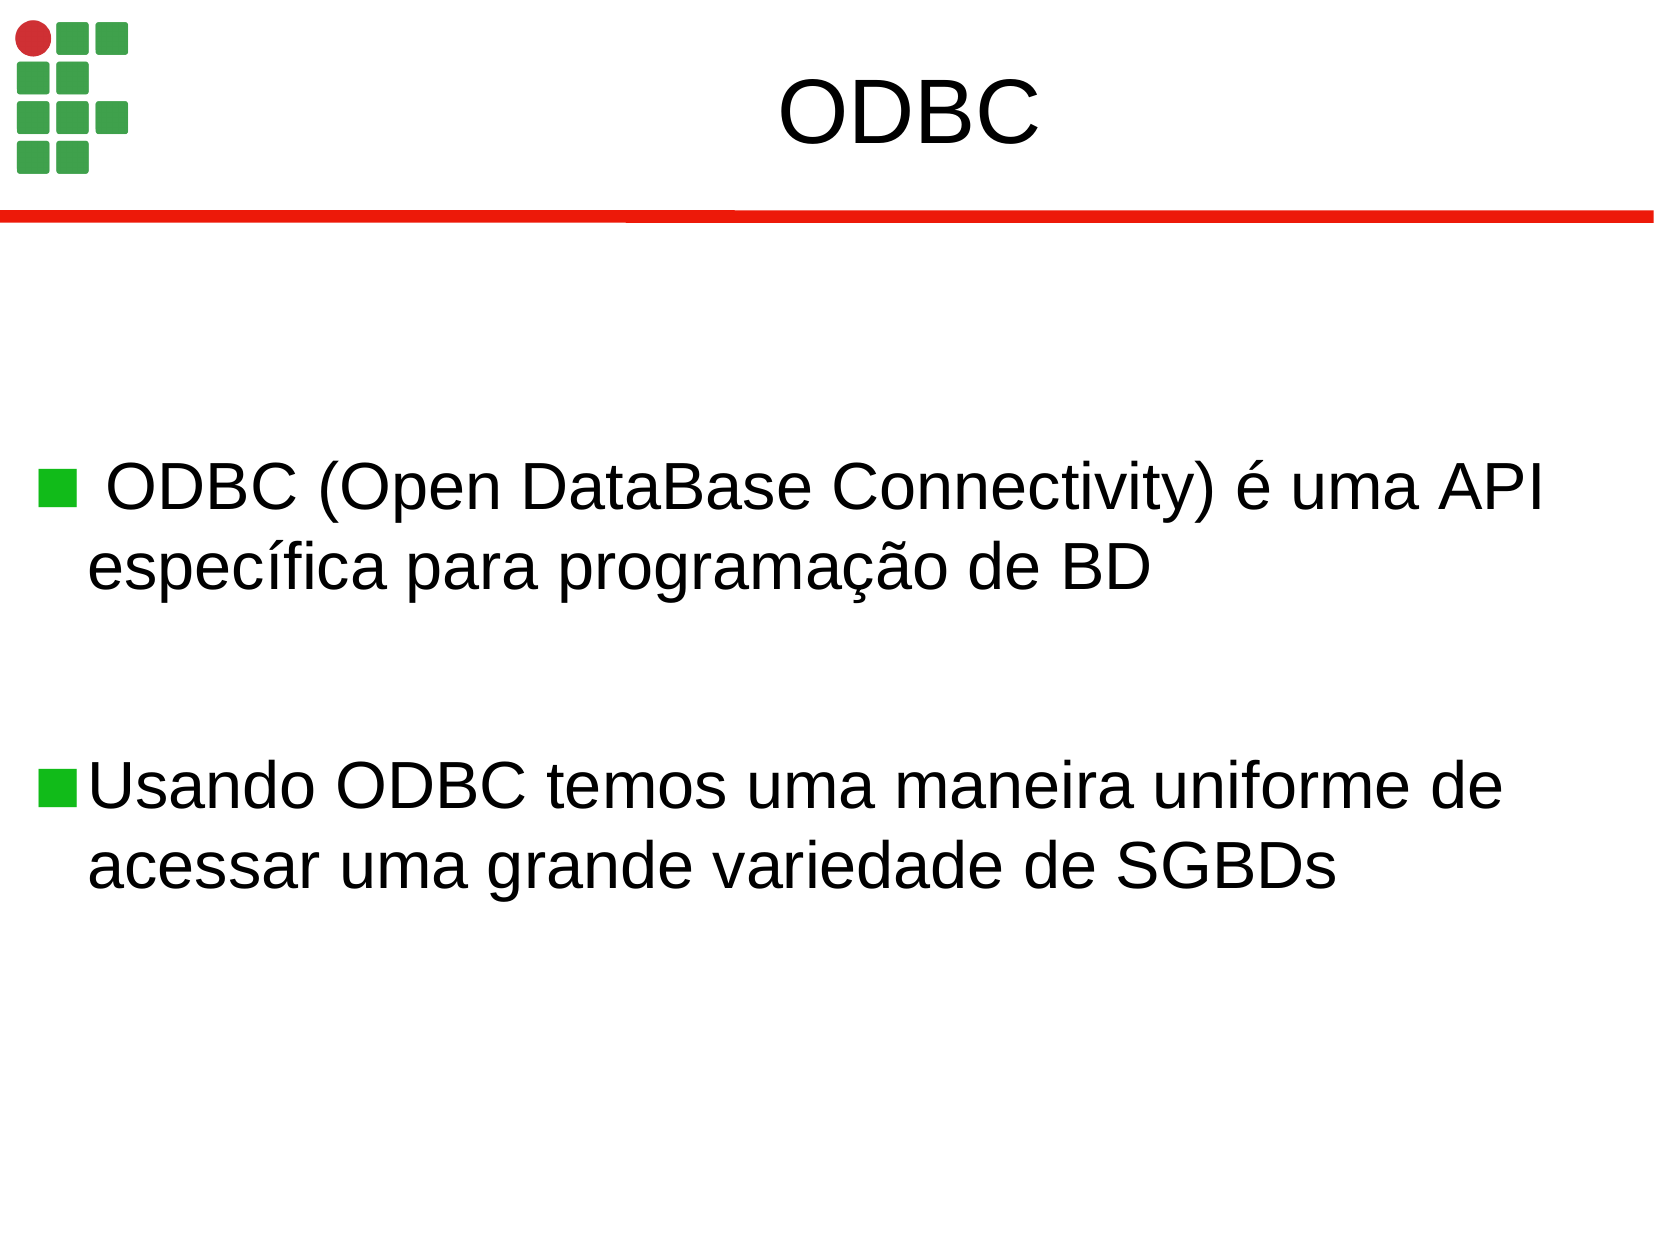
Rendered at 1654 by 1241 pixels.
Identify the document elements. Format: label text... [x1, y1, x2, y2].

list ODBC (Open DataBase Connectivity) é uma API específica para programação de BD Usando ODBC temos uma maneira uniforme de acessar uma grande variedade de SGBDs [0, 324, 1654, 1129]
picture [14, 16, 130, 178]
text_box ODBC [165, 43, 1654, 171]
